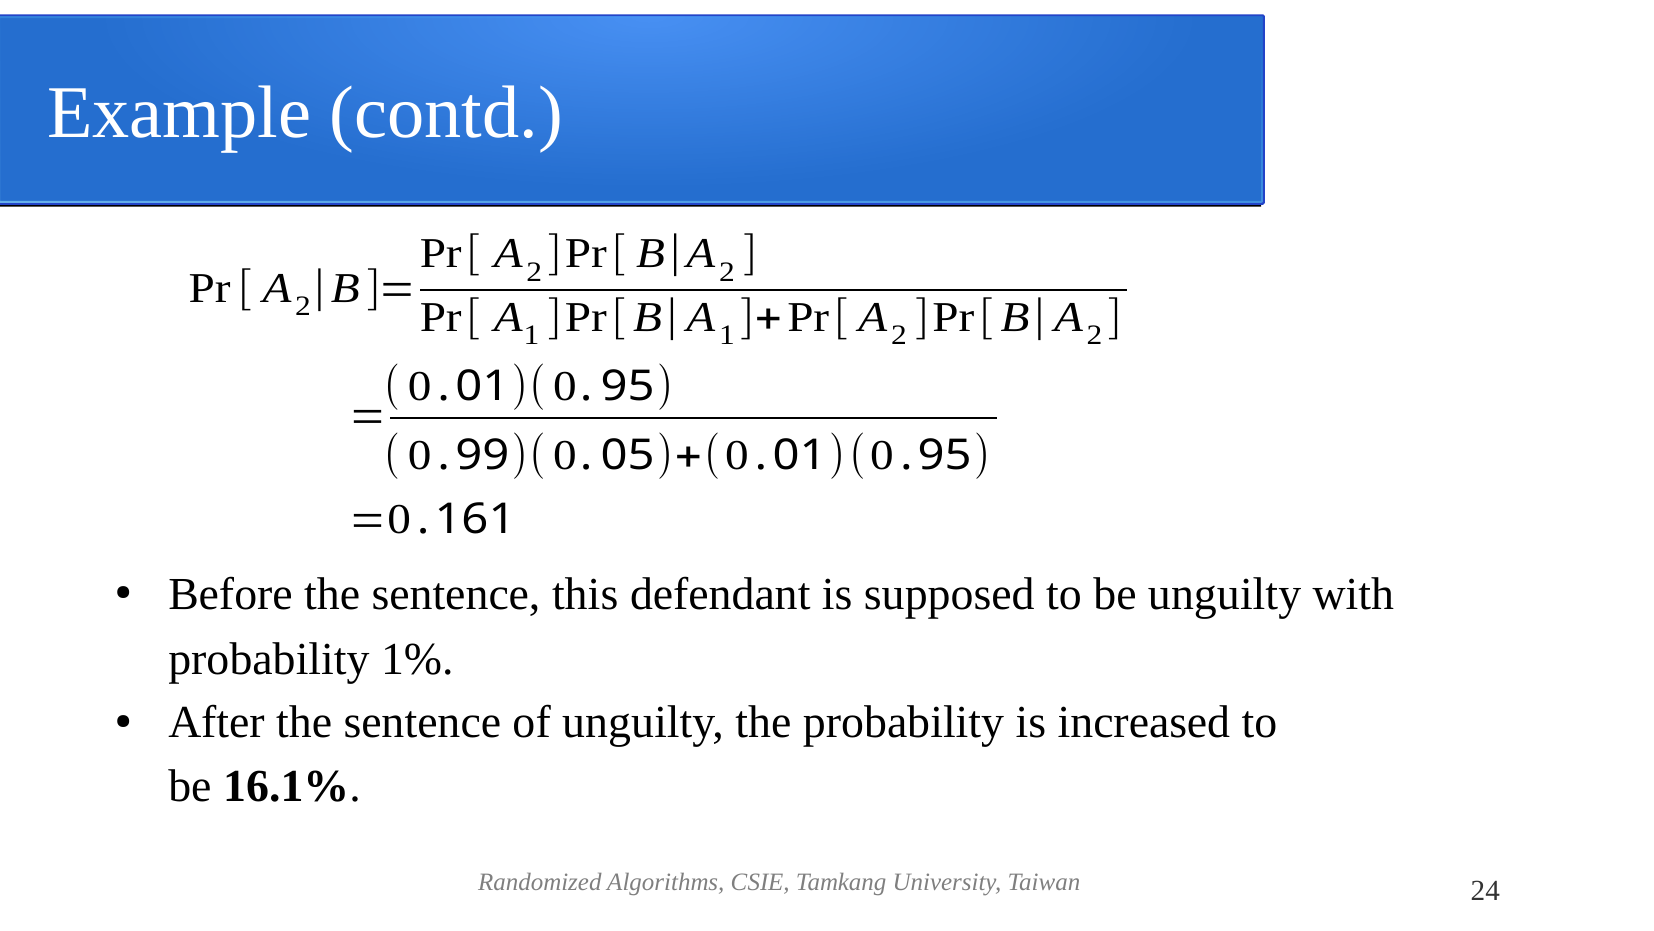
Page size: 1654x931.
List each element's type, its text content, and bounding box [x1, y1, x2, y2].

list Before the sentence, this defendant is supposed to be unguilty with probability 1%. After the sentence of unguilty, the probability is increased to be 16.1%. [82, 561, 1560, 849]
chart [176, 230, 1152, 546]
title Example (contd.) [47, 35, 1199, 189]
